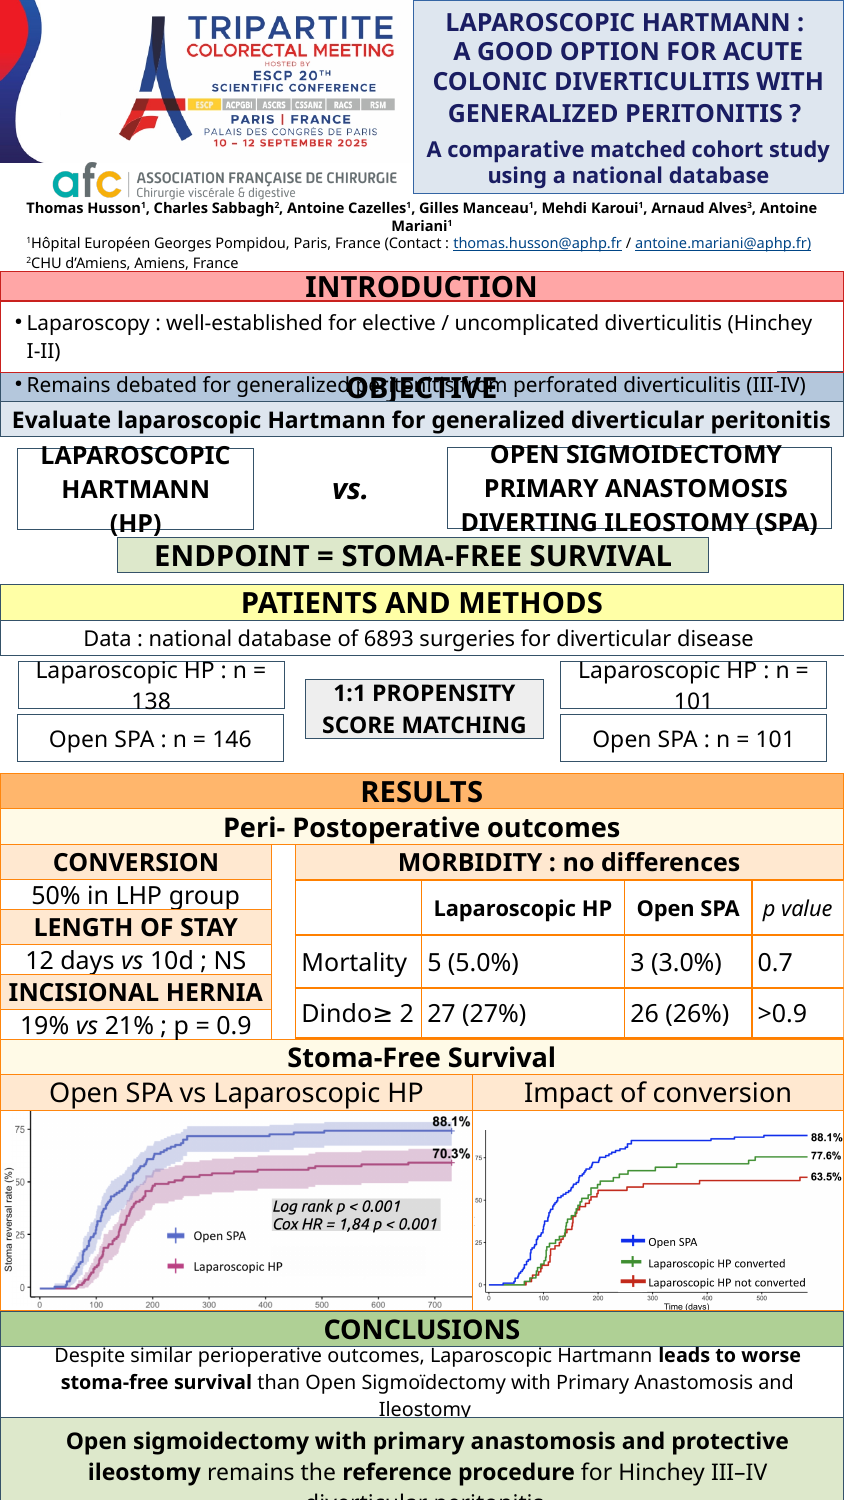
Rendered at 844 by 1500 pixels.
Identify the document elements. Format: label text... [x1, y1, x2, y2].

text_box LAPAROSCOPIC HARTMANN : A GOOD OPTION FOR ACUTE COLONIC DIVERTICULITIS WITH GENERALIZED PERITONITIS ? A comparative matched cohort study using a national database [413, 0, 844, 194]
table_cell Mortality [296, 936, 421, 987]
text_box Evaluate laparoscopic Hartmann for generalized diverticular peritonitis [0, 401, 844, 437]
text_box Open sigmoidectomy with primary anastomosis and protective ileostomy remains the reference procedure for Hinchey III–IV diverticular peritonitis. [0, 1417, 844, 1500]
picture [1, 1111, 472, 1310]
text_box ENDPOINT = STOMA-FREE SURVIVAL [117, 537, 709, 573]
text_box Despite similar perioperative outcomes, Laparoscopic Hartmann leads to worse stoma-free survival than Open Sigmoïdectomy with Primary Anastomosis and Ileostomy [0, 1346, 844, 1417]
text_box vs. [253, 468, 448, 508]
table_header Laparoscopic HP [422, 881, 624, 934]
table_header p value [753, 881, 843, 934]
table_cell 5 (5.0%) [422, 936, 624, 987]
text_box Data : national database of 6893 surgeries for diverticular disease [0, 621, 844, 656]
table_header [296, 881, 421, 934]
text_box LENGTH OF STAY [0, 909, 272, 944]
text_box CONVERSION [0, 844, 272, 879]
text_box Open SPA : n = 146 [17, 714, 284, 762]
text_box 50% in LHP group [0, 879, 272, 909]
text_box INCISIONAL HERNIA [0, 974, 272, 1009]
text_box Laparoscopic HP : n = 101 [560, 661, 827, 709]
text_box Laparoscopy : well-established for elective / uncomplicated diverticulitis (Hinchey I-II) Remains debated for generalized peritonitis from perforated diverticulitis (III-IV) [0, 300, 844, 373]
picture [0, 0, 413, 205]
text_box LAPAROSCOPIC HARTMANN (HP) [17, 448, 254, 530]
picture [474, 1130, 843, 1310]
text_box Open SPA : n = 101 [560, 714, 827, 762]
text_box RESULTS [0, 773, 844, 808]
text_box Stoma-Free Survival [0, 1039, 844, 1074]
text_box INTRODUCTION [0, 271, 844, 300]
table_cell Dindo≥ 2 [296, 989, 421, 1037]
text_box PATIENTS AND METHODS [0, 584, 844, 621]
text_box 1:1 PROPENSITY SCORE MATCHING [305, 679, 544, 739]
text_box Laparoscopic HP : n = 138 [18, 661, 285, 709]
table_header Open SPA [625, 881, 751, 934]
text_box OPEN SIGMOIDECTOMY PRIMARY ANASTOMOSIS DIVERTING ILEOSTOMY (SPA) [447, 447, 832, 529]
text_box Open SPA vs Laparoscopic HP [0, 1074, 473, 1110]
text_box Impact of conversion [473, 1074, 844, 1110]
table_cell 0.7 [753, 936, 843, 987]
text_box Thomas Husson1, Charles Sabbagh2, Antoine Cazelles1, Gilles Manceau1, Mehdi Karoui1, Arnaud Alves3, Antoine Mariani1 1Hôpital Européen Georges Pompidou, Paris, France (Contact : thomas.husson@aphp.fr / antoine.mariani@aphp.fr) 2CHU d’Amiens, Amiens, France 3CHU de Caen, Caen, France [0, 191, 844, 271]
text_box MORBIDITY : no differences [295, 844, 844, 879]
table_cell 26 (26%) [625, 989, 751, 1037]
text_box 19% vs 21% ; p = 0.9 [0, 1009, 272, 1040]
table_cell 3 (3.0%) [625, 936, 751, 987]
text_box 12 days vs 10d ; NS [0, 944, 272, 974]
table_cell >0.9 [753, 989, 843, 1037]
text_box Peri- Postoperative outcomes [0, 808, 844, 845]
text_box OBJECTIVE [0, 373, 844, 401]
table_cell 27 (27%) [422, 989, 624, 1037]
text_box CONCLUSIONS [0, 1311, 844, 1346]
